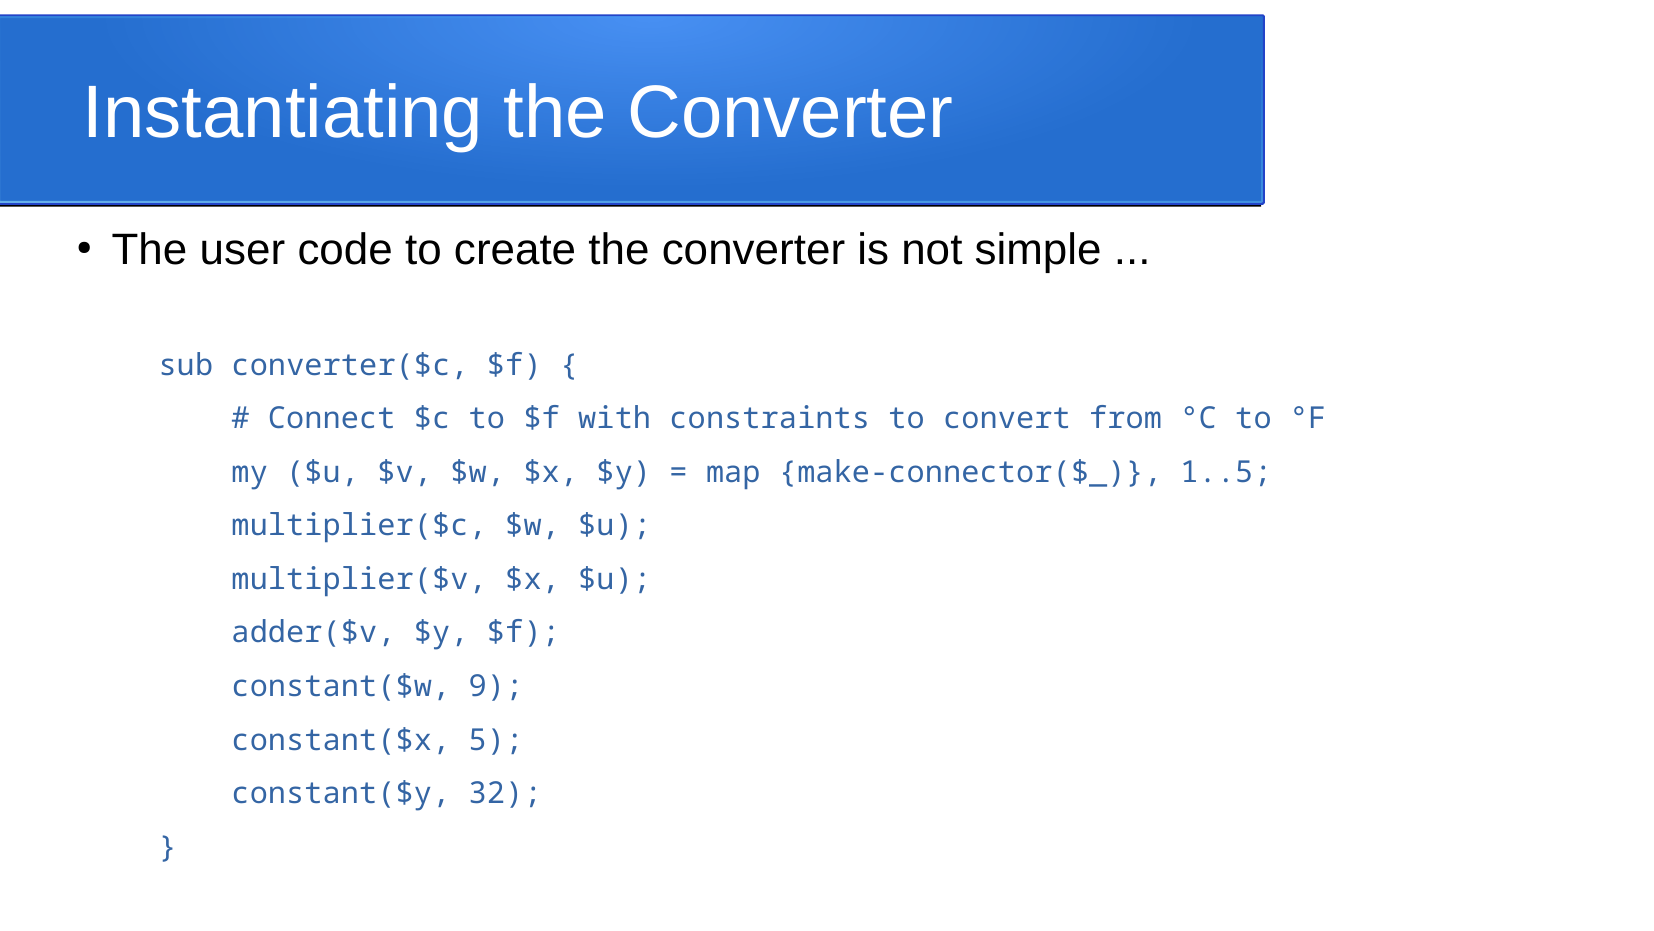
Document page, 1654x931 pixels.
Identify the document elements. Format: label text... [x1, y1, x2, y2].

title Instantiating the Converter [82, 35, 1235, 189]
list The user code to create the converter is not simple ... sub converter($c, $f) { # Connect $c to $f with constraints to convert from °C to °F my ($u, $v, $w, $x, $y) = map {make-connector($_)}, 1..5; multiplier($c, $w, $u); multiplier($v, $x, $u); adder($v, $y, $f); constant($w, 9); constant($x, 5); constant($y, 32); } [64, 224, 1613, 875]
